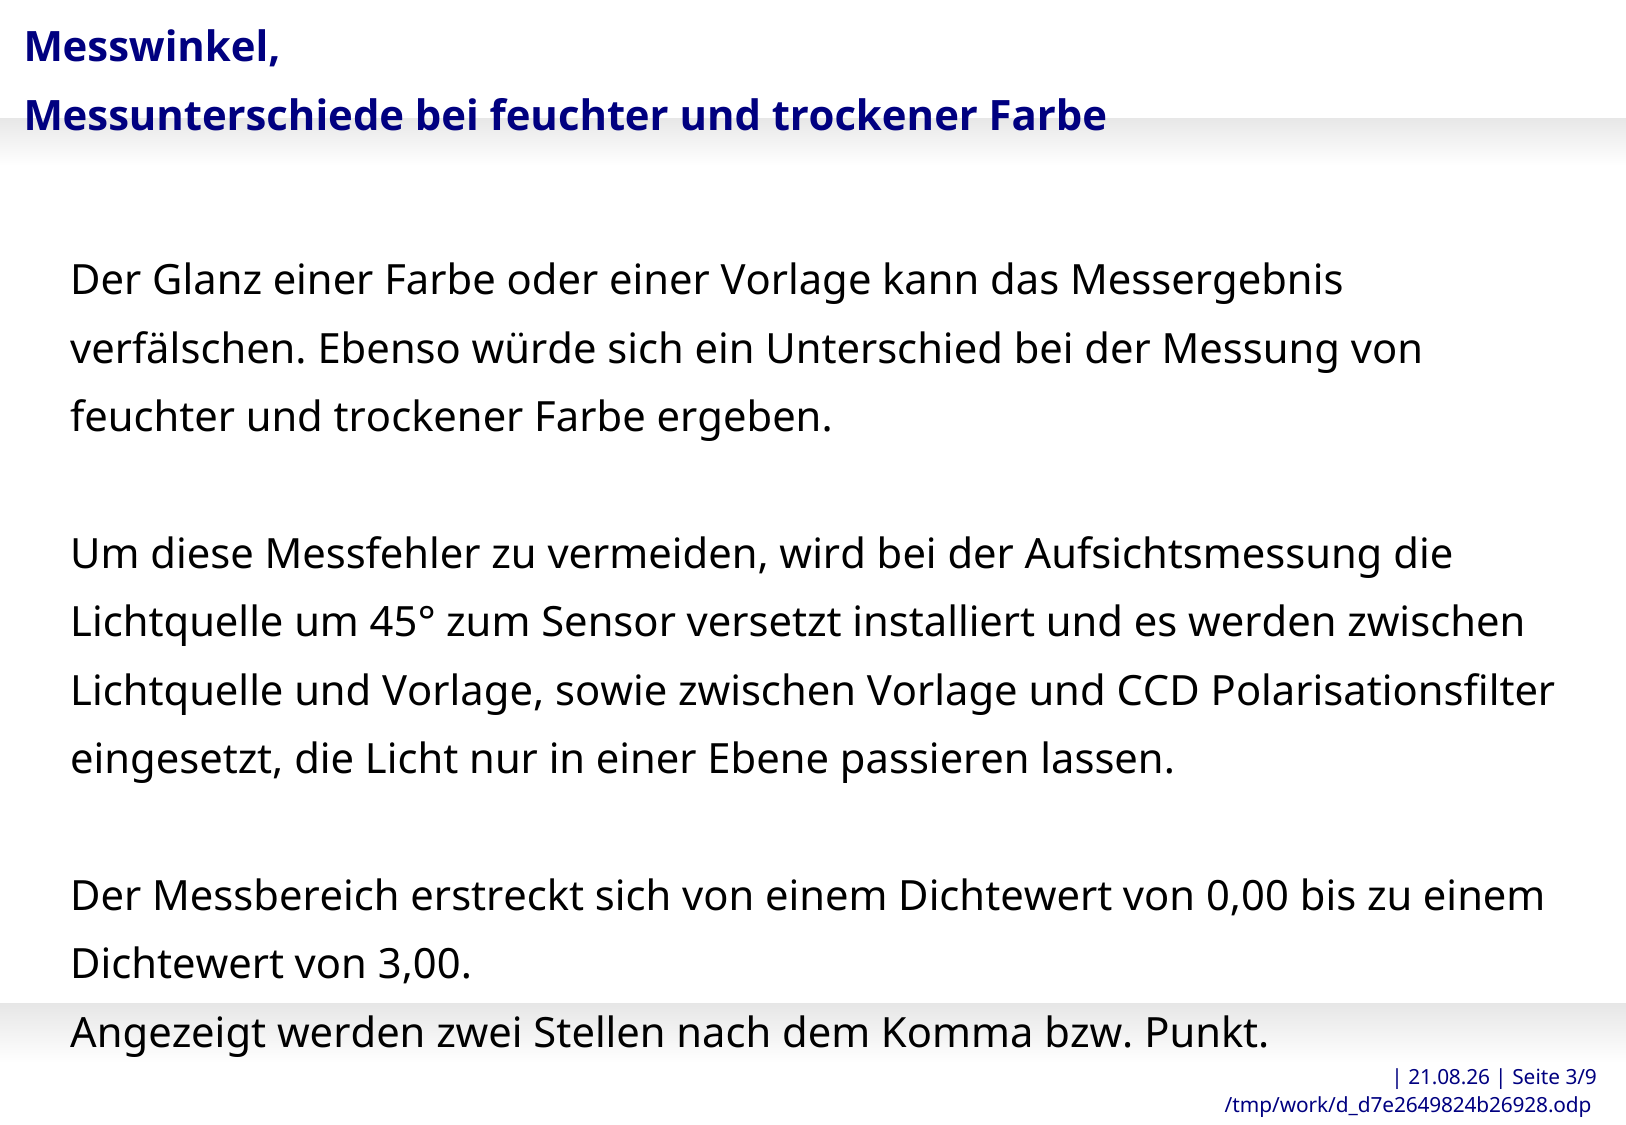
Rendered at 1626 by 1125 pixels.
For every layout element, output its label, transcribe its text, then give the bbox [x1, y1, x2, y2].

list Der Glanz einer Farbe oder einer Vorlage kann das Messergebnis verfälschen. Ebenso würde sich ein Unterschied bei der Messung von feuchter und trockener Farbe ergeben. Um diese Messfehler zu vermeiden, wird bei der Aufsichtsmessung die Lichtquelle um 45° zum Sensor versetzt installiert und es werden zwischen Lichtquelle und Vorlage, sowie zwischen Vorlage und CCD Polarisationsfilter eingesetzt, die Licht nur in einer Ebene passieren lassen. Der Messbereich erstreckt sich von einem Dichtewert von 0,00 bis zu einem Dichtewert von 3,00. Angezeigt werden zwei Stellen nach dem Komma bzw. Punkt. [23, 238, 1588, 989]
title Messwinkel, Messunterschiede bei feuchter und trockener Farbe [23, 5, 1600, 154]
